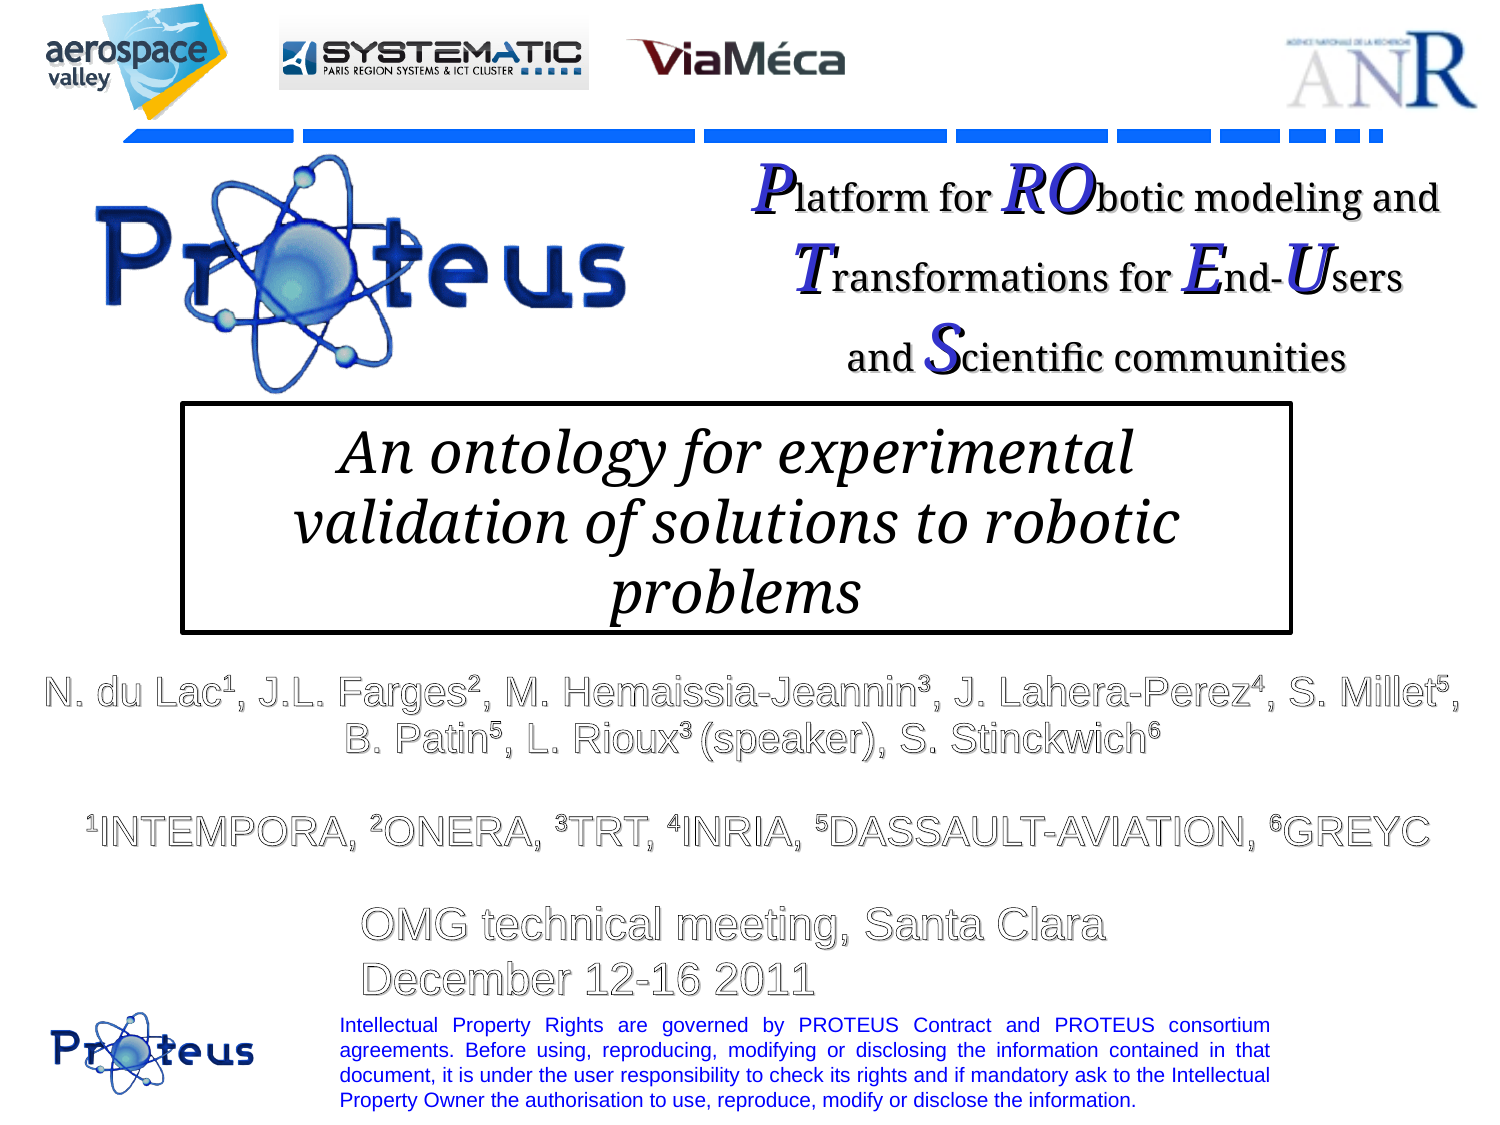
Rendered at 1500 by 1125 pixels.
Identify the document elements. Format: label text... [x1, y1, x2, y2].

picture [41, 0, 235, 120]
picture [35, 1003, 272, 1101]
subtitle N. du Lac1, J.L. Farges2, M. Hemaissia-Jeannin3, J. Lahera-Perez4, S. Millet5, B. Patin5, L. Rioux3 (speaker), S. Stinckwich6 1INTEMPORA, 2ONERA, 3TRT, 4INRIA, 5DASSAULT-AVIATION, 6GREYC [21, 646, 1483, 877]
picture [279, 12, 589, 90]
text_box OMG technical meeting, Santa Clara December 12-16 2011 [344, 886, 1121, 1012]
picture [626, 35, 850, 79]
text_box An ontology for experimental validation of solutions to robotic problems [182, 403, 1291, 633]
picture [55, 129, 673, 413]
text_box Platform for RObotic modeling and Transformations for End-Users and Scientific communities [714, 136, 1466, 393]
picture [1281, 27, 1484, 115]
